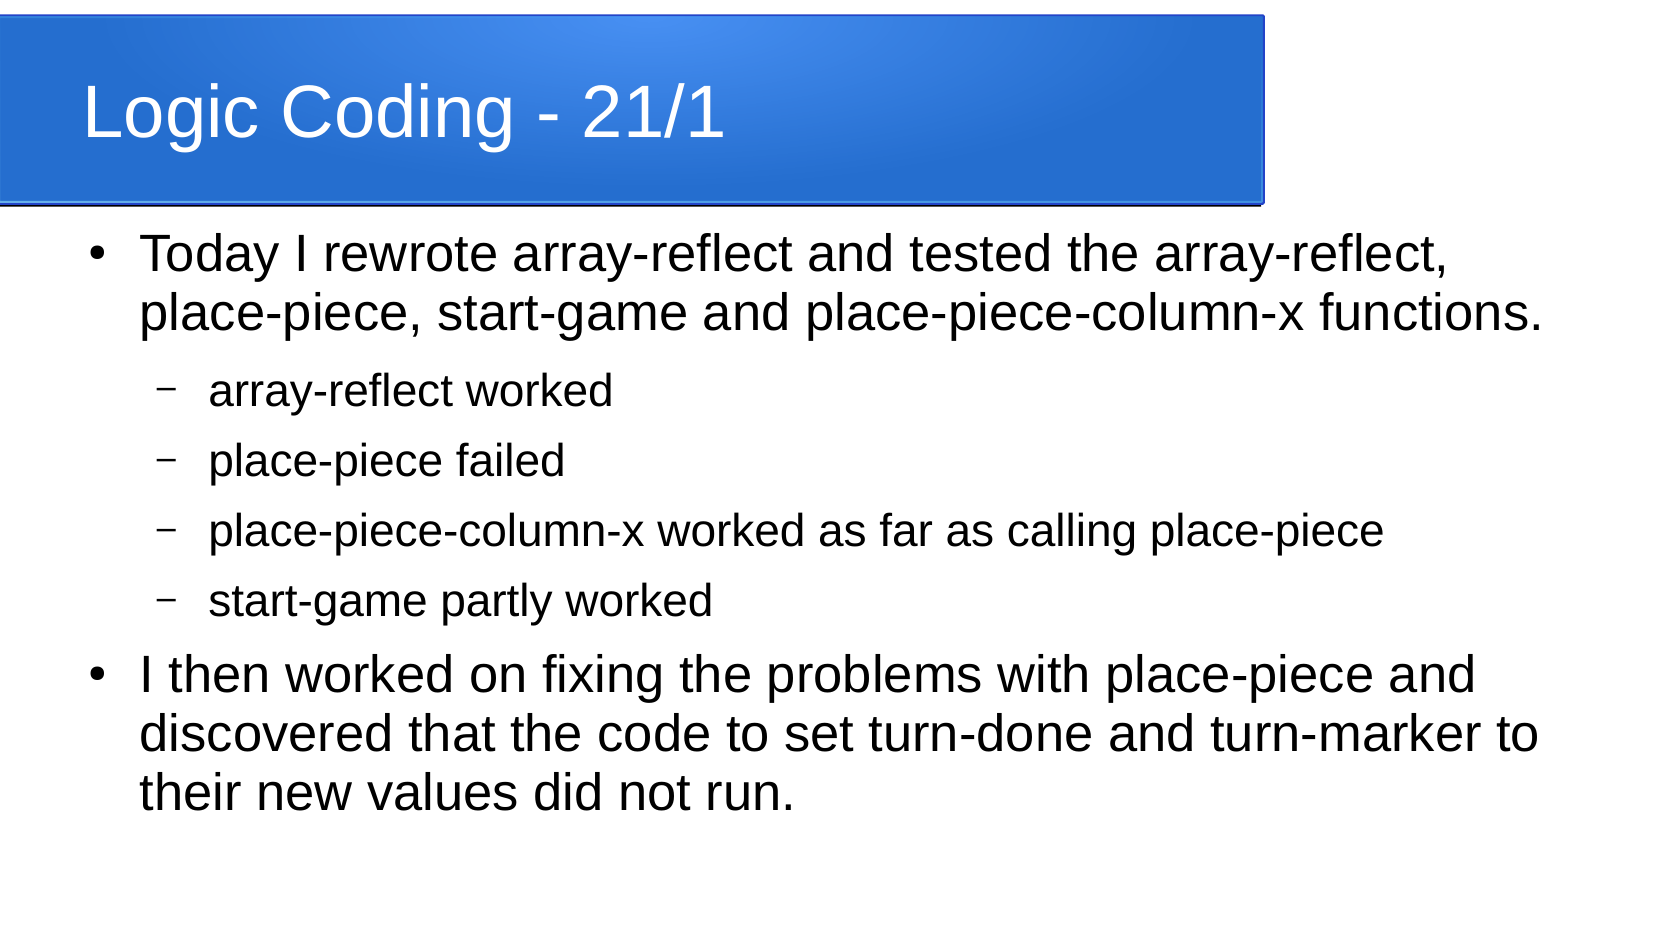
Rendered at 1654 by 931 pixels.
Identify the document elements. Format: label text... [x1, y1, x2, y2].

list Today I rewrote array-reflect and tested the array-reflect, place-piece, start-game and place-piece-column-x functions. array-reflect worked place-piece failed place-piece-column-x worked as far as calling place-piece start-game partly worked I then worked on fixing the problems with place-piece and discovered that the code to set turn-done and turn-marker to their new values did not run. [70, 224, 1560, 847]
title Logic Coding - 21/1 [82, 35, 1235, 189]
